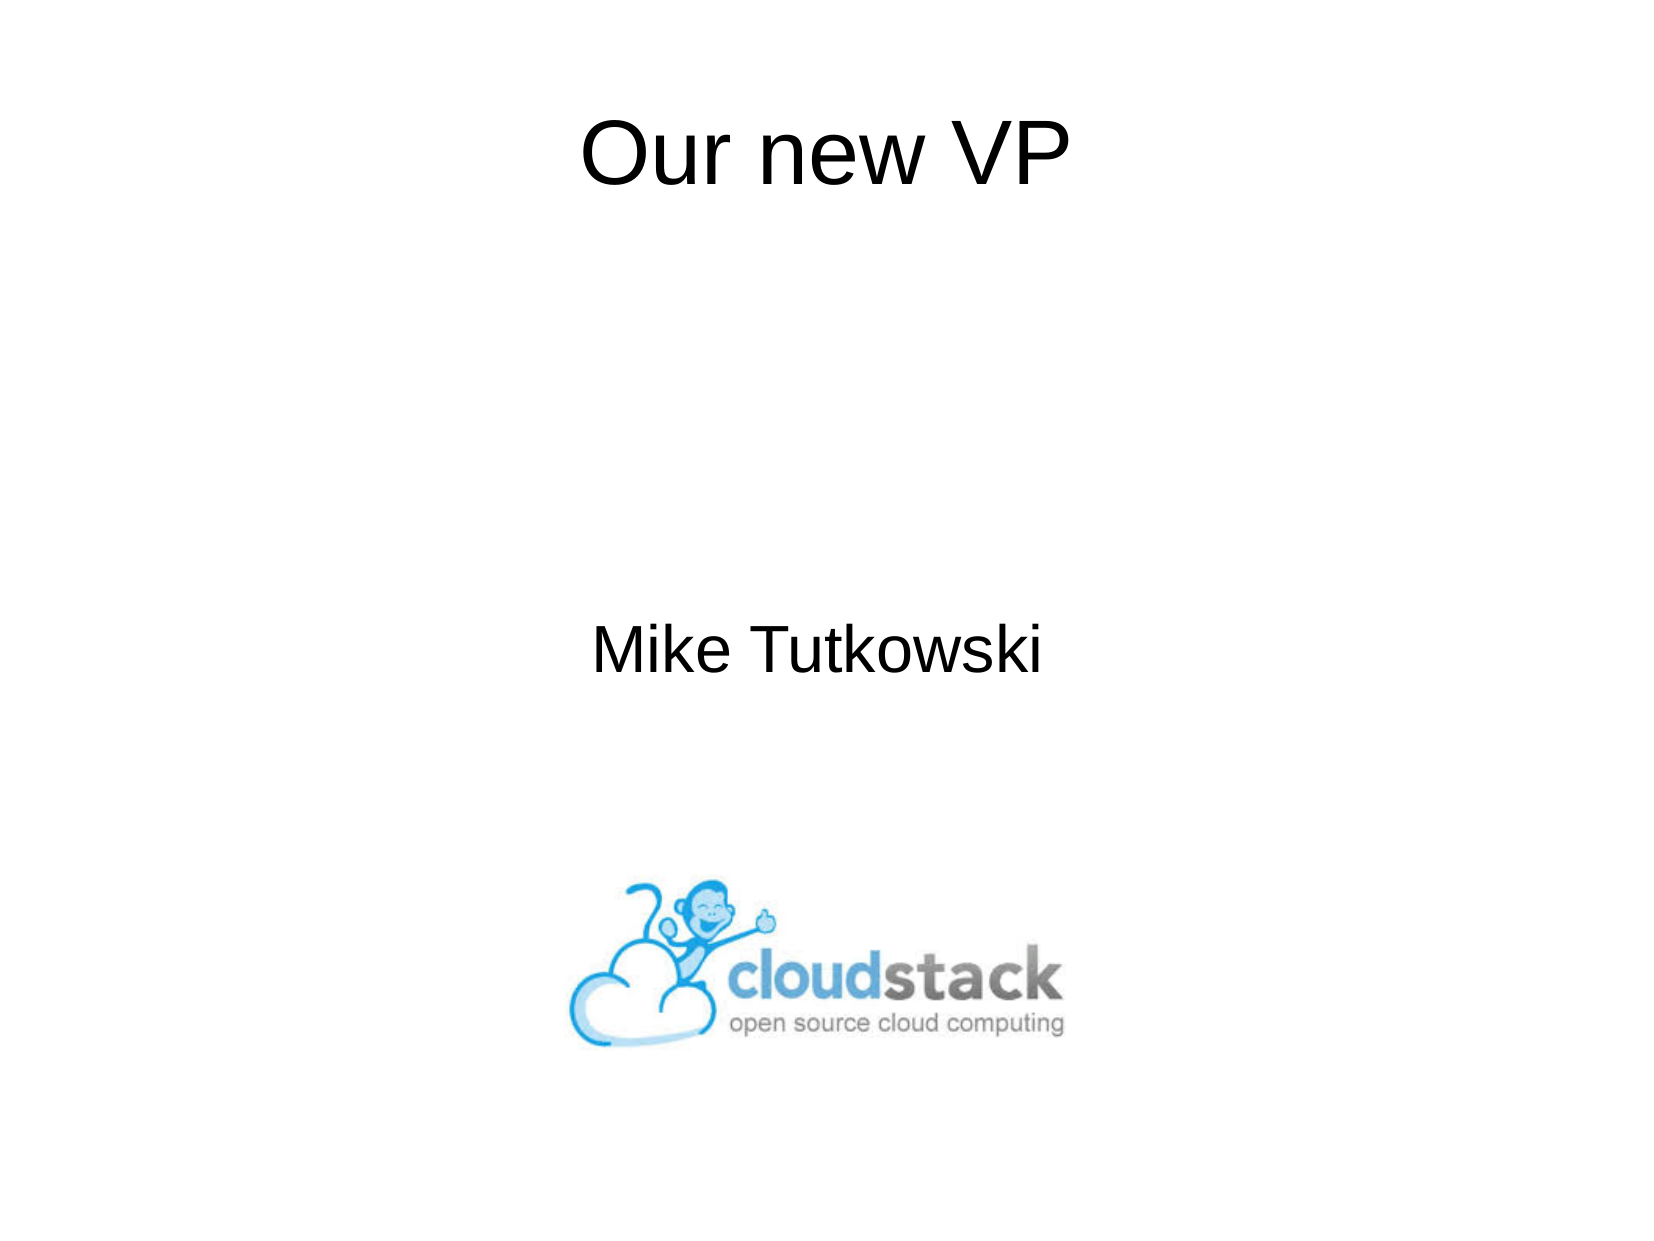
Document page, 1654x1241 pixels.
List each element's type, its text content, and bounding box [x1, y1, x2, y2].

subtitle Mike Tutkowski [82, 290, 1571, 1010]
picture [540, 850, 1099, 1071]
title Our new VP [82, 49, 1571, 257]
